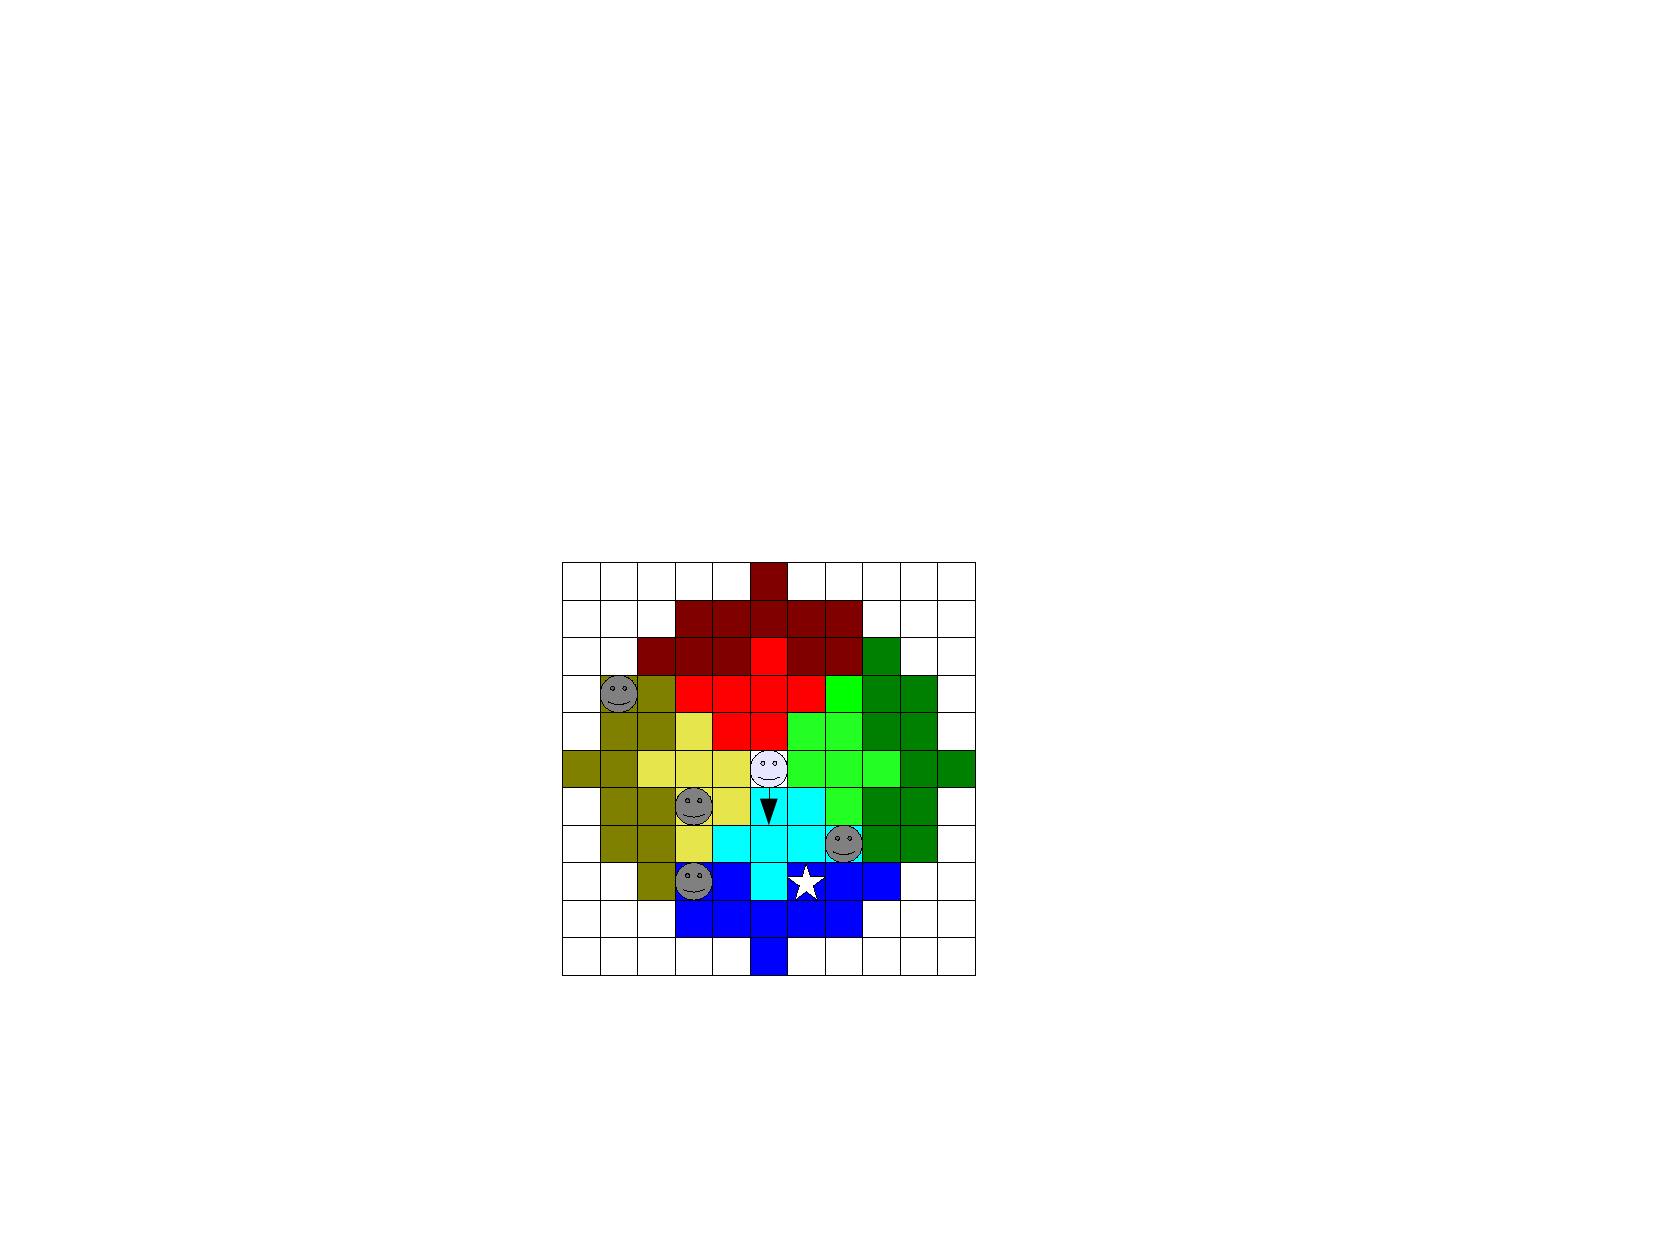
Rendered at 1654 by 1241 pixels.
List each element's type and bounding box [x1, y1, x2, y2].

text_box [562, 562, 976, 976]
